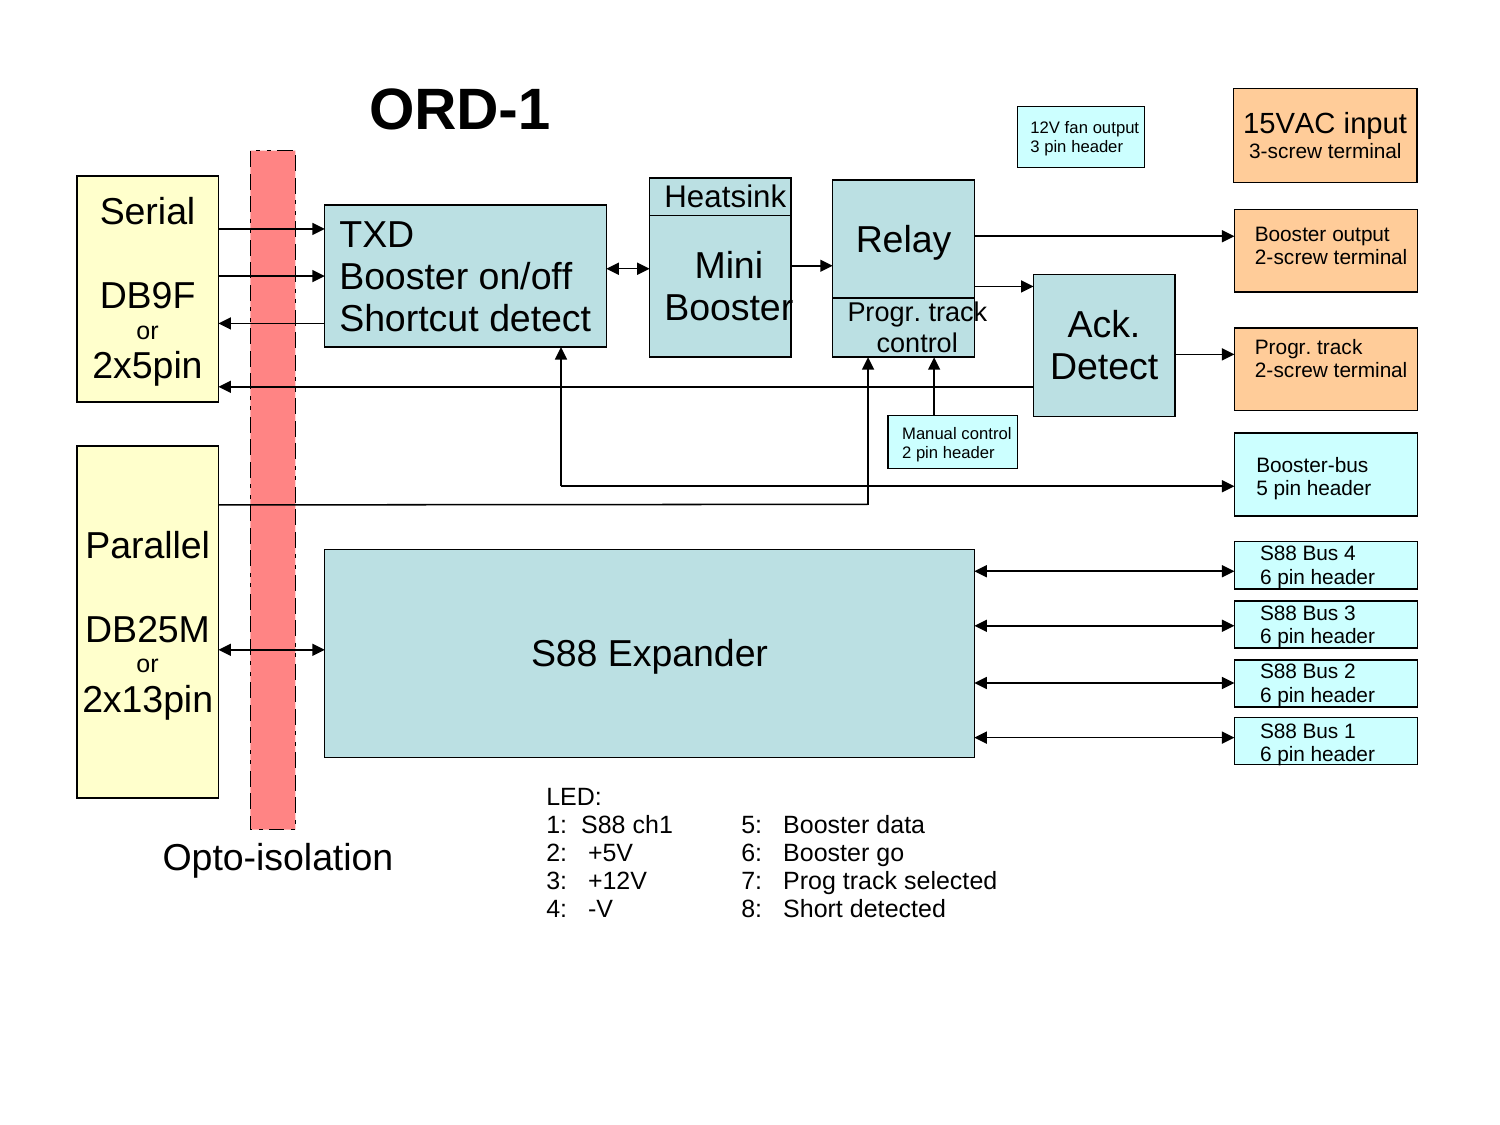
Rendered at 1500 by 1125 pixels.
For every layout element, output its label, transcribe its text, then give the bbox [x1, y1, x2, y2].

text_box [1017, 106, 1145, 110]
text_box Mini Booster [649, 216, 792, 358]
text_box [250, 651, 296, 829]
text_box [1234, 209, 1418, 293]
text_box [1017, 164, 1145, 168]
text_box [250, 388, 296, 504]
text_box Heatsink [649, 177, 792, 216]
text_box 12V fan output 3 pin header [1015, 110, 1155, 164]
text_box Ack. Detect [1033, 274, 1176, 417]
text_box S88 Bus 1 6 pin header [1245, 711, 1391, 774]
text_box [250, 150, 296, 228]
text_box Booster output 2-screw terminal [1240, 215, 1447, 278]
text_box Progr. track 2-screw terminal [1240, 327, 1447, 390]
text_box Manual control 2 pin header [887, 416, 1027, 470]
text_box [250, 277, 296, 323]
text_box [250, 230, 296, 275]
text_box 5: Booster data 6: Booster go 7: Prog track selected 8: Short detected [726, 797, 1034, 945]
text_box ORD-1 [354, 69, 798, 182]
text_box S88 Bus 2 6 pin header [1245, 652, 1391, 711]
text_box S88 Bus 4 6 pin header [1245, 534, 1391, 593]
text_box [1234, 717, 1245, 765]
text_box [1391, 600, 1418, 648]
text_box Relay [832, 180, 975, 298]
text_box TXD Booster on/off Shortcut detect [324, 205, 607, 348]
text_box [1391, 717, 1418, 765]
text_box [1391, 541, 1418, 589]
text_box [1391, 659, 1418, 708]
text_box [250, 506, 296, 649]
text_box [1234, 659, 1245, 708]
text_box 15VAC input 3-screw terminal [1233, 88, 1418, 183]
text_box [1234, 327, 1418, 411]
text_box Booster-bus 5 pin header [1241, 445, 1387, 508]
text_box [250, 324, 296, 386]
text_box LED: 1: S88 ch1 2: +5V 3: +12V 4: -V [531, 797, 721, 945]
text_box Parallel DB25M or 2x13pin [76, 445, 219, 799]
text_box [1234, 433, 1418, 516]
text_box Opto-isolation [147, 829, 414, 931]
text_box Serial DB9F or 2x5pin [76, 175, 219, 402]
text_box S88 Bus 3 6 pin header [1245, 593, 1391, 652]
text_box [1234, 541, 1245, 589]
text_box Progr. track control [832, 298, 975, 358]
text_box [1234, 600, 1245, 648]
text_box S88 Expander [324, 549, 975, 758]
